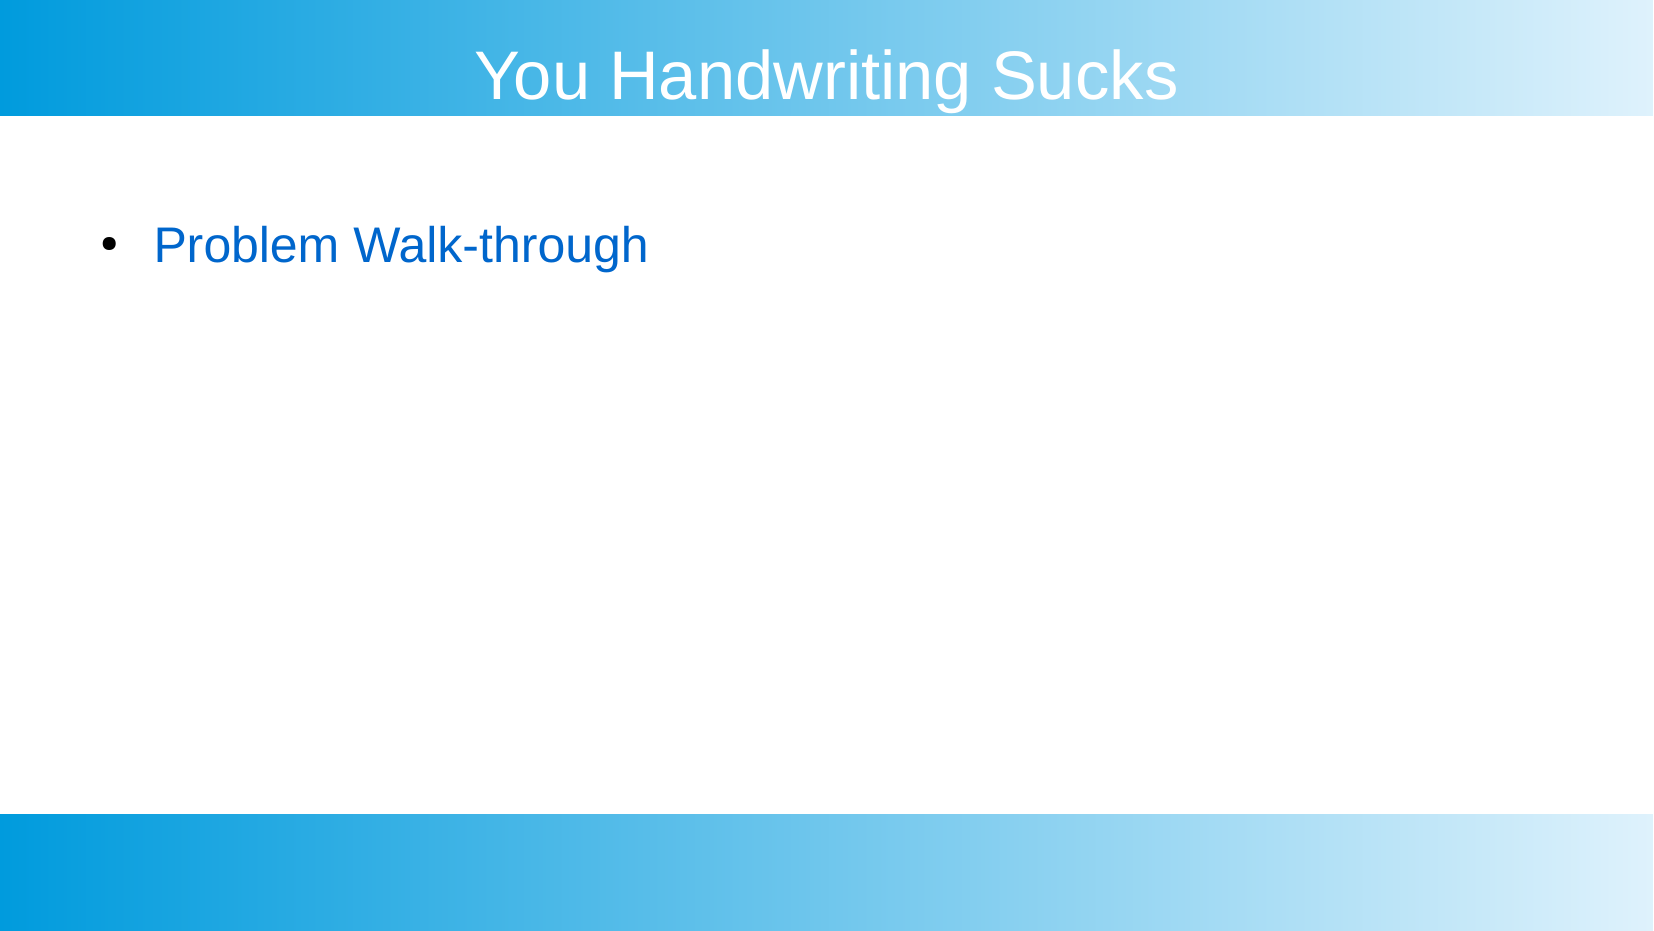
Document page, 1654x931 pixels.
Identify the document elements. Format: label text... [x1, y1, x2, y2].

list Problem Walk-through [82, 217, 1571, 758]
title You Handwriting Sucks [82, 37, 1571, 116]
